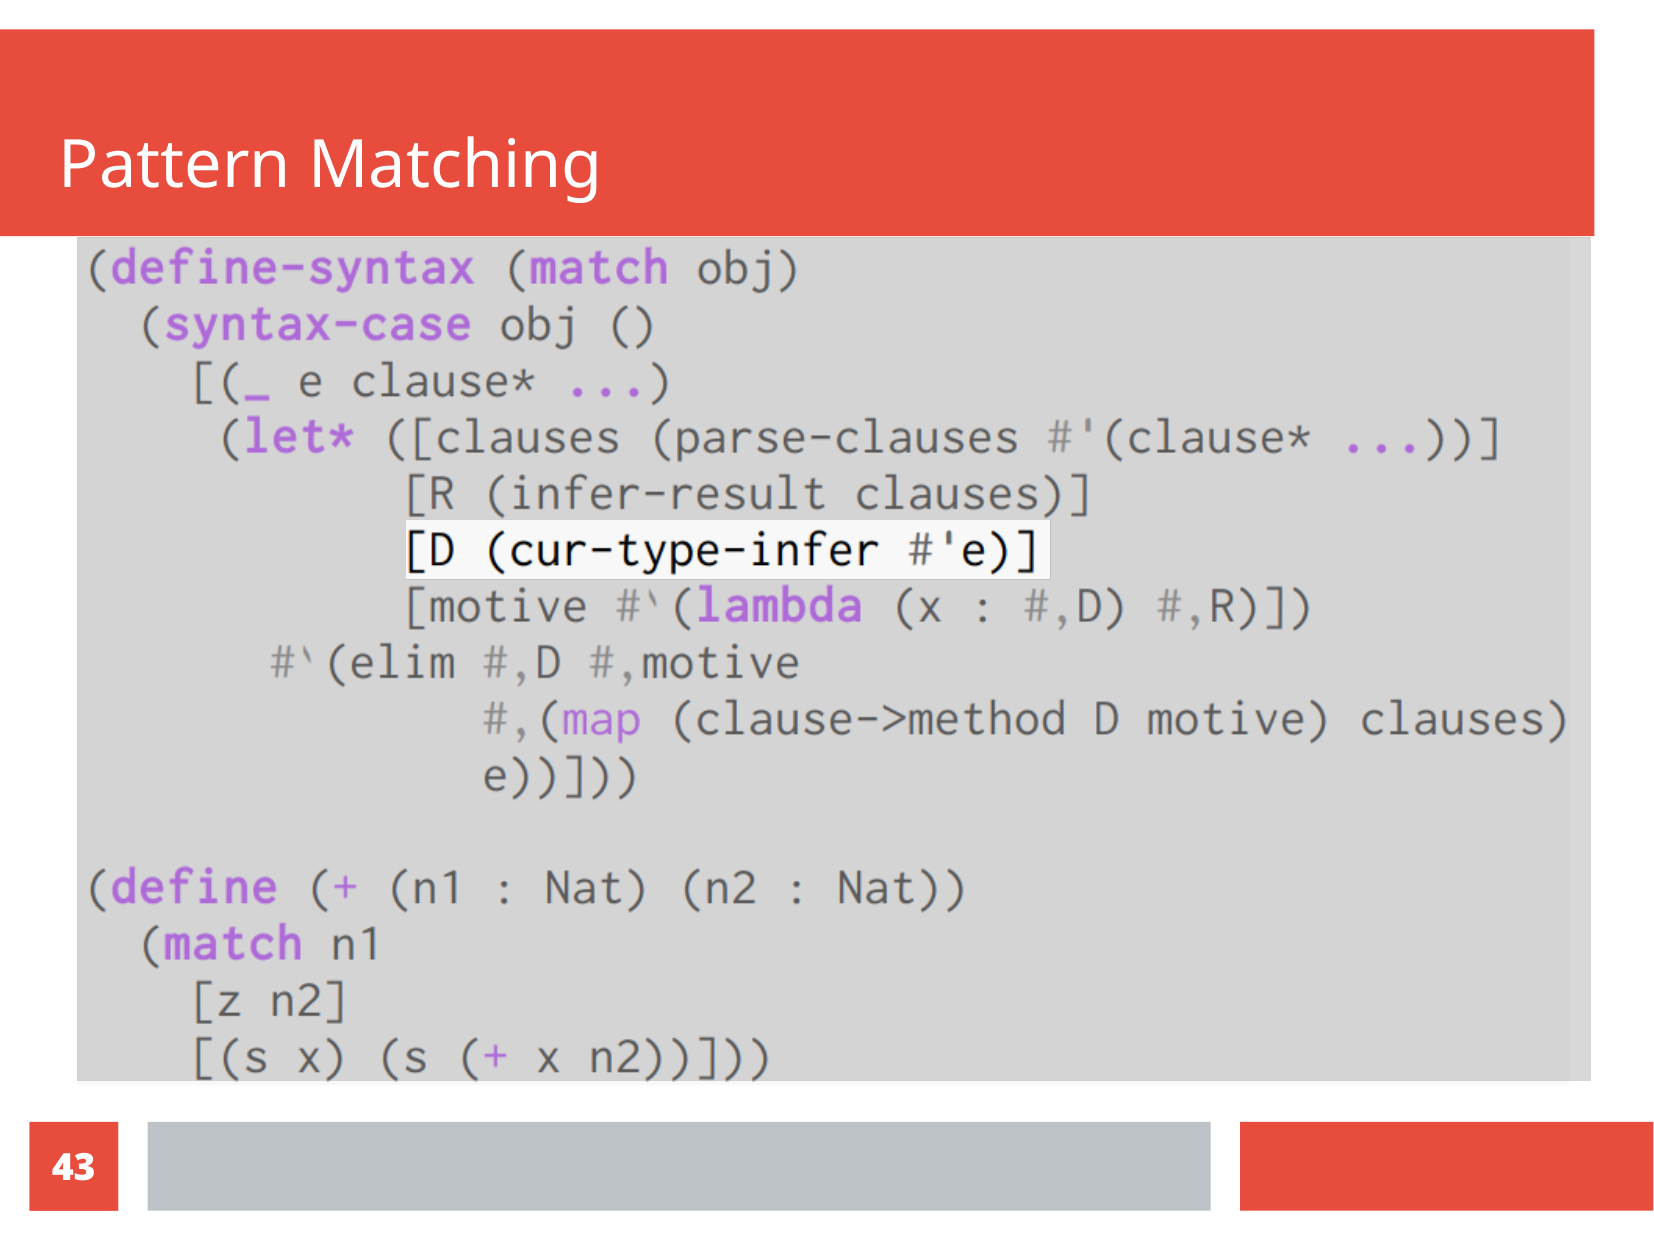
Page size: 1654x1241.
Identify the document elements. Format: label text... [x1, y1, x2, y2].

title Pattern Matching [59, 59, 1595, 207]
picture [406, 520, 1050, 579]
text_box [77, 237, 1591, 1081]
picture [77, 1081, 1569, 1085]
